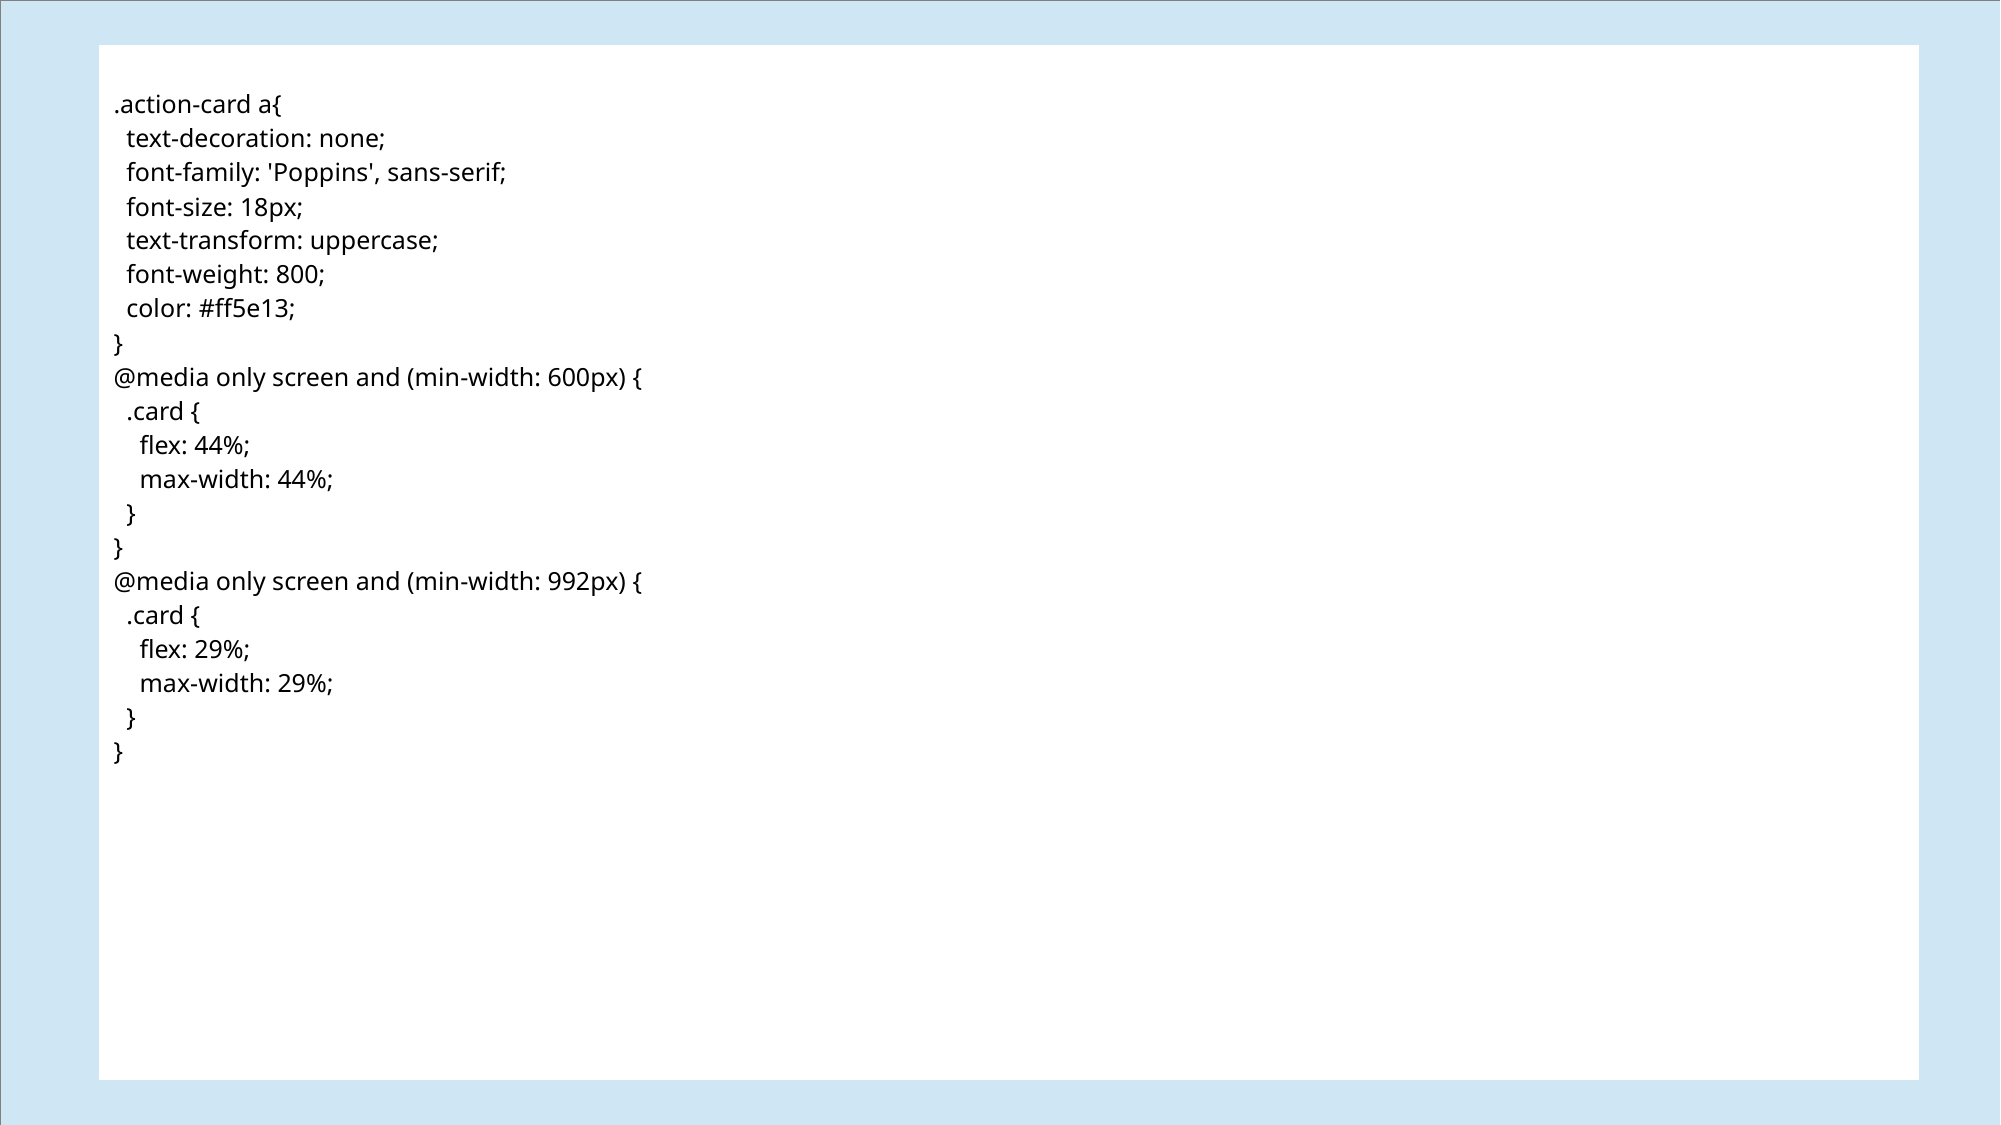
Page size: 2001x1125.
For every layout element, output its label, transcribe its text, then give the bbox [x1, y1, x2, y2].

table_header [1312, 46, 1918, 1079]
table_header [706, 46, 1311, 1079]
text_box [0, 0, 2000, 1125]
table_header .action-card a{ text-decoration: none; font-family: 'Poppins', sans-serif; font-size: 18px; text-transform: uppercase; font-weight: 800; color: #ff5e13; } @media only screen and (min-width: 600px) { .card { flex: 44%; max-width: 44%; } } @media only screen and (min-width: 992px) { .card { flex: 29%; max-width: 29%; } } [100, 46, 705, 1079]
